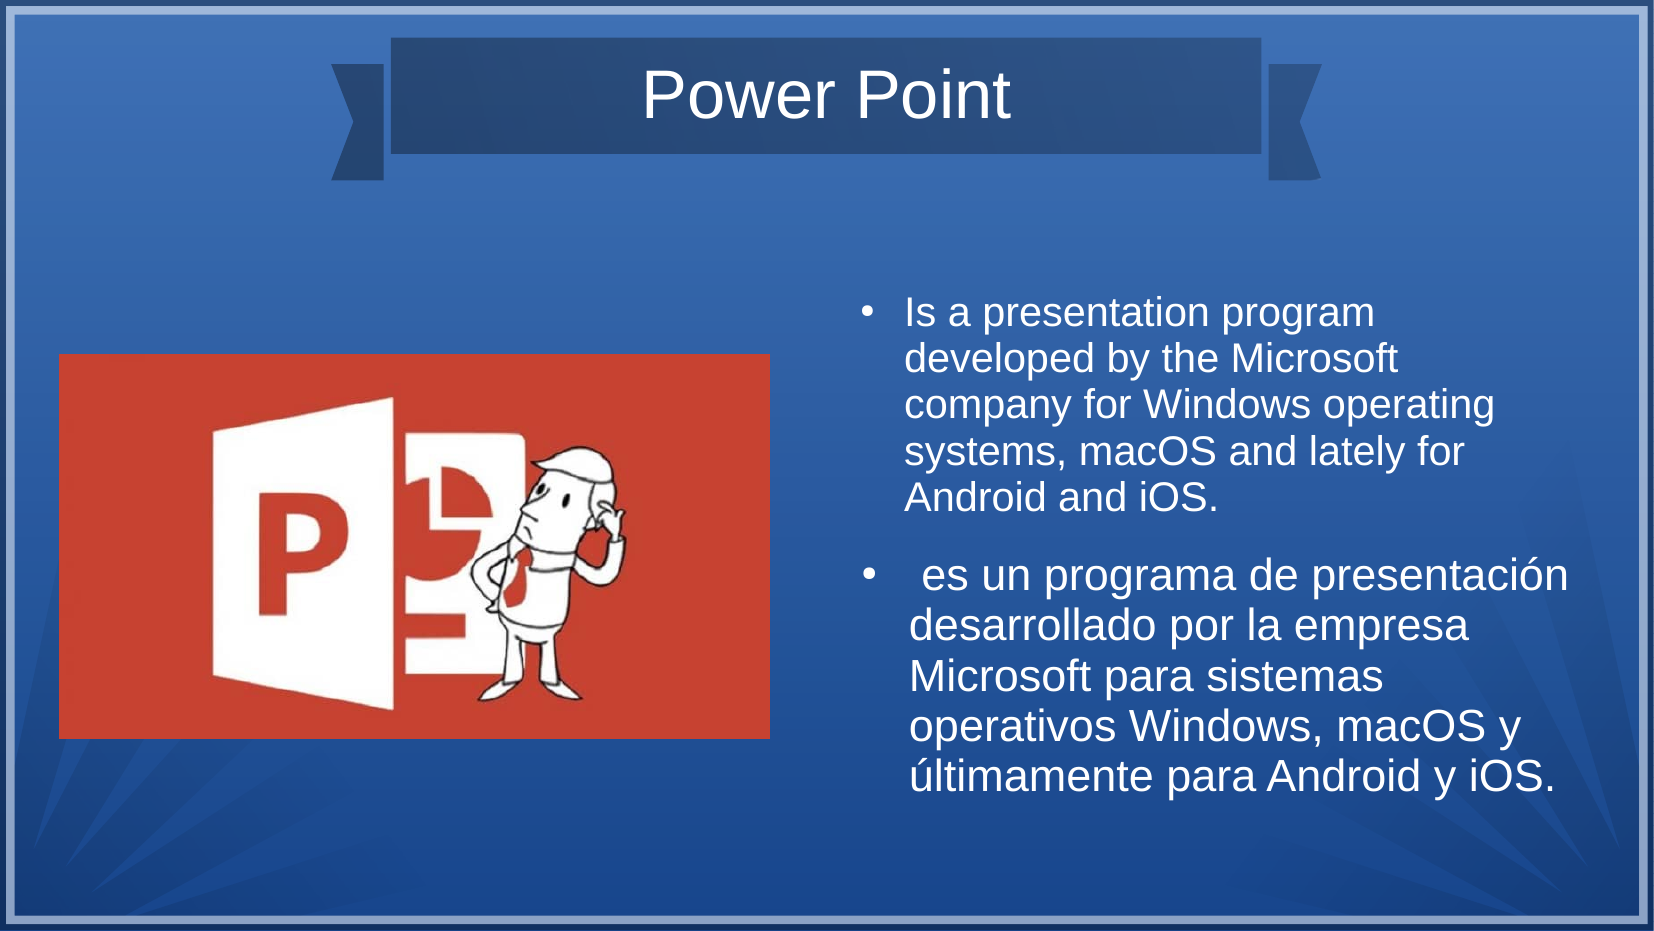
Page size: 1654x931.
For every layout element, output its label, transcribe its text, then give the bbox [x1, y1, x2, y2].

title Power Point [389, 35, 1264, 154]
list es un programa de presentación desarrollado por la empresa Microsoft para sistemas operativos Windows, macOS y últimamente para Android y iOS. [845, 549, 1572, 847]
list Is a presentation program developed by the Microsoft company for Windows operating systems, macOS and lately for Android and iOS. [845, 224, 1572, 522]
picture [59, 354, 770, 739]
